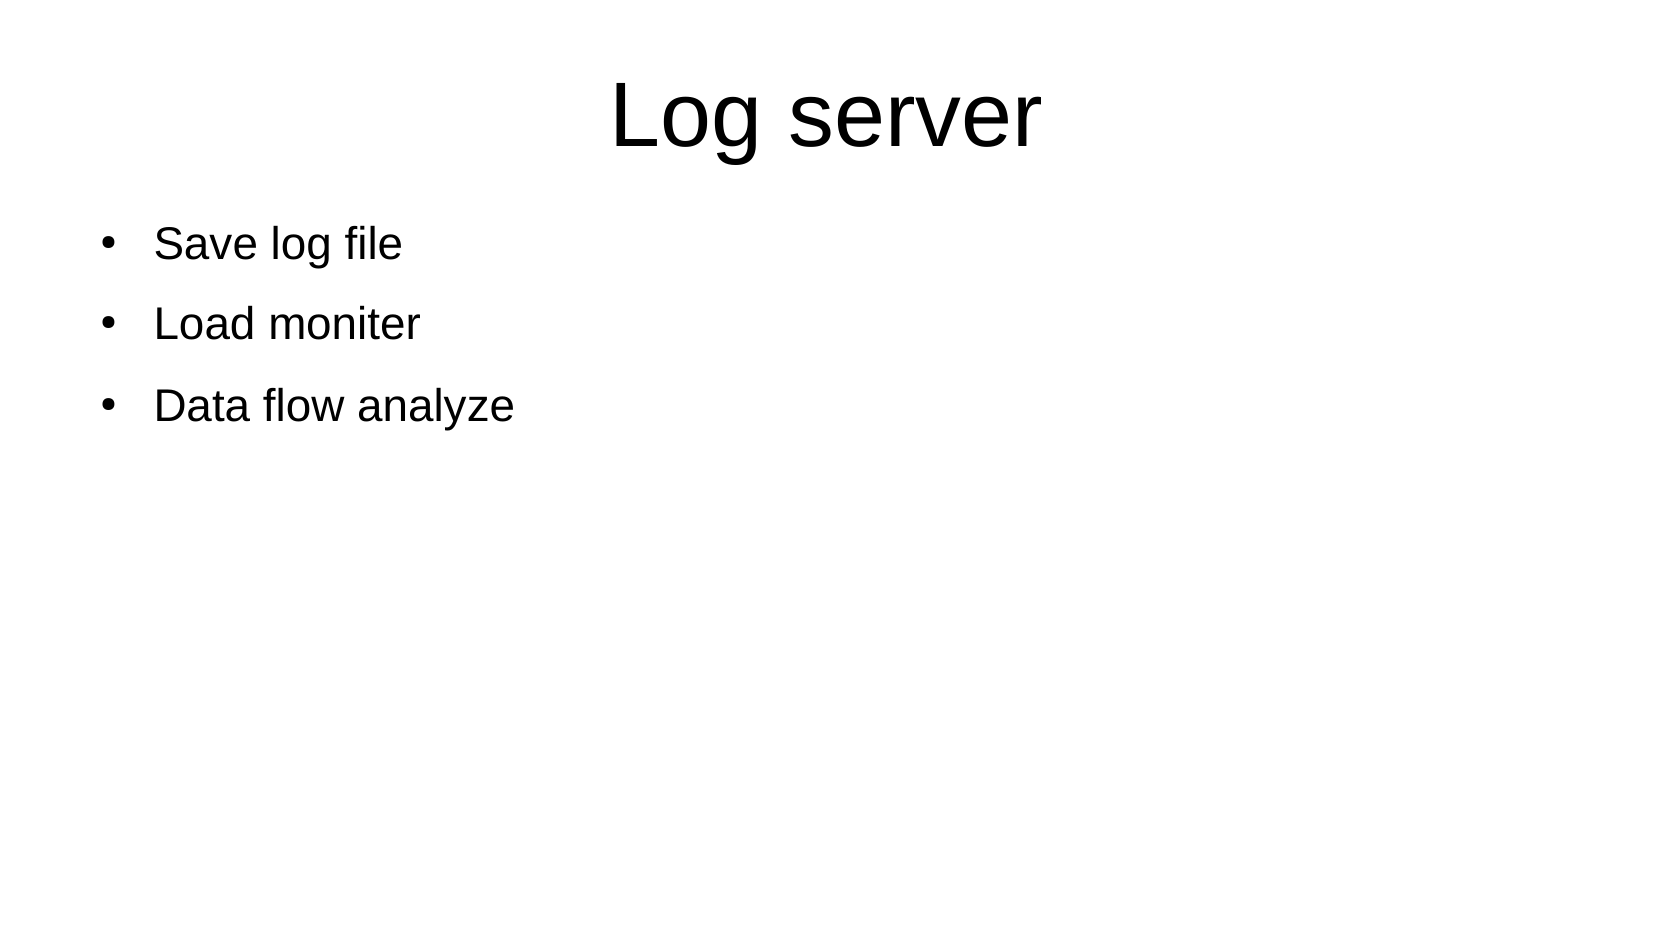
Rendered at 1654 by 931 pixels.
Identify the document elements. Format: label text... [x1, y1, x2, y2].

title Log server [82, 37, 1571, 193]
list Save log file Load moniter Data flow analyze [82, 217, 1571, 758]
